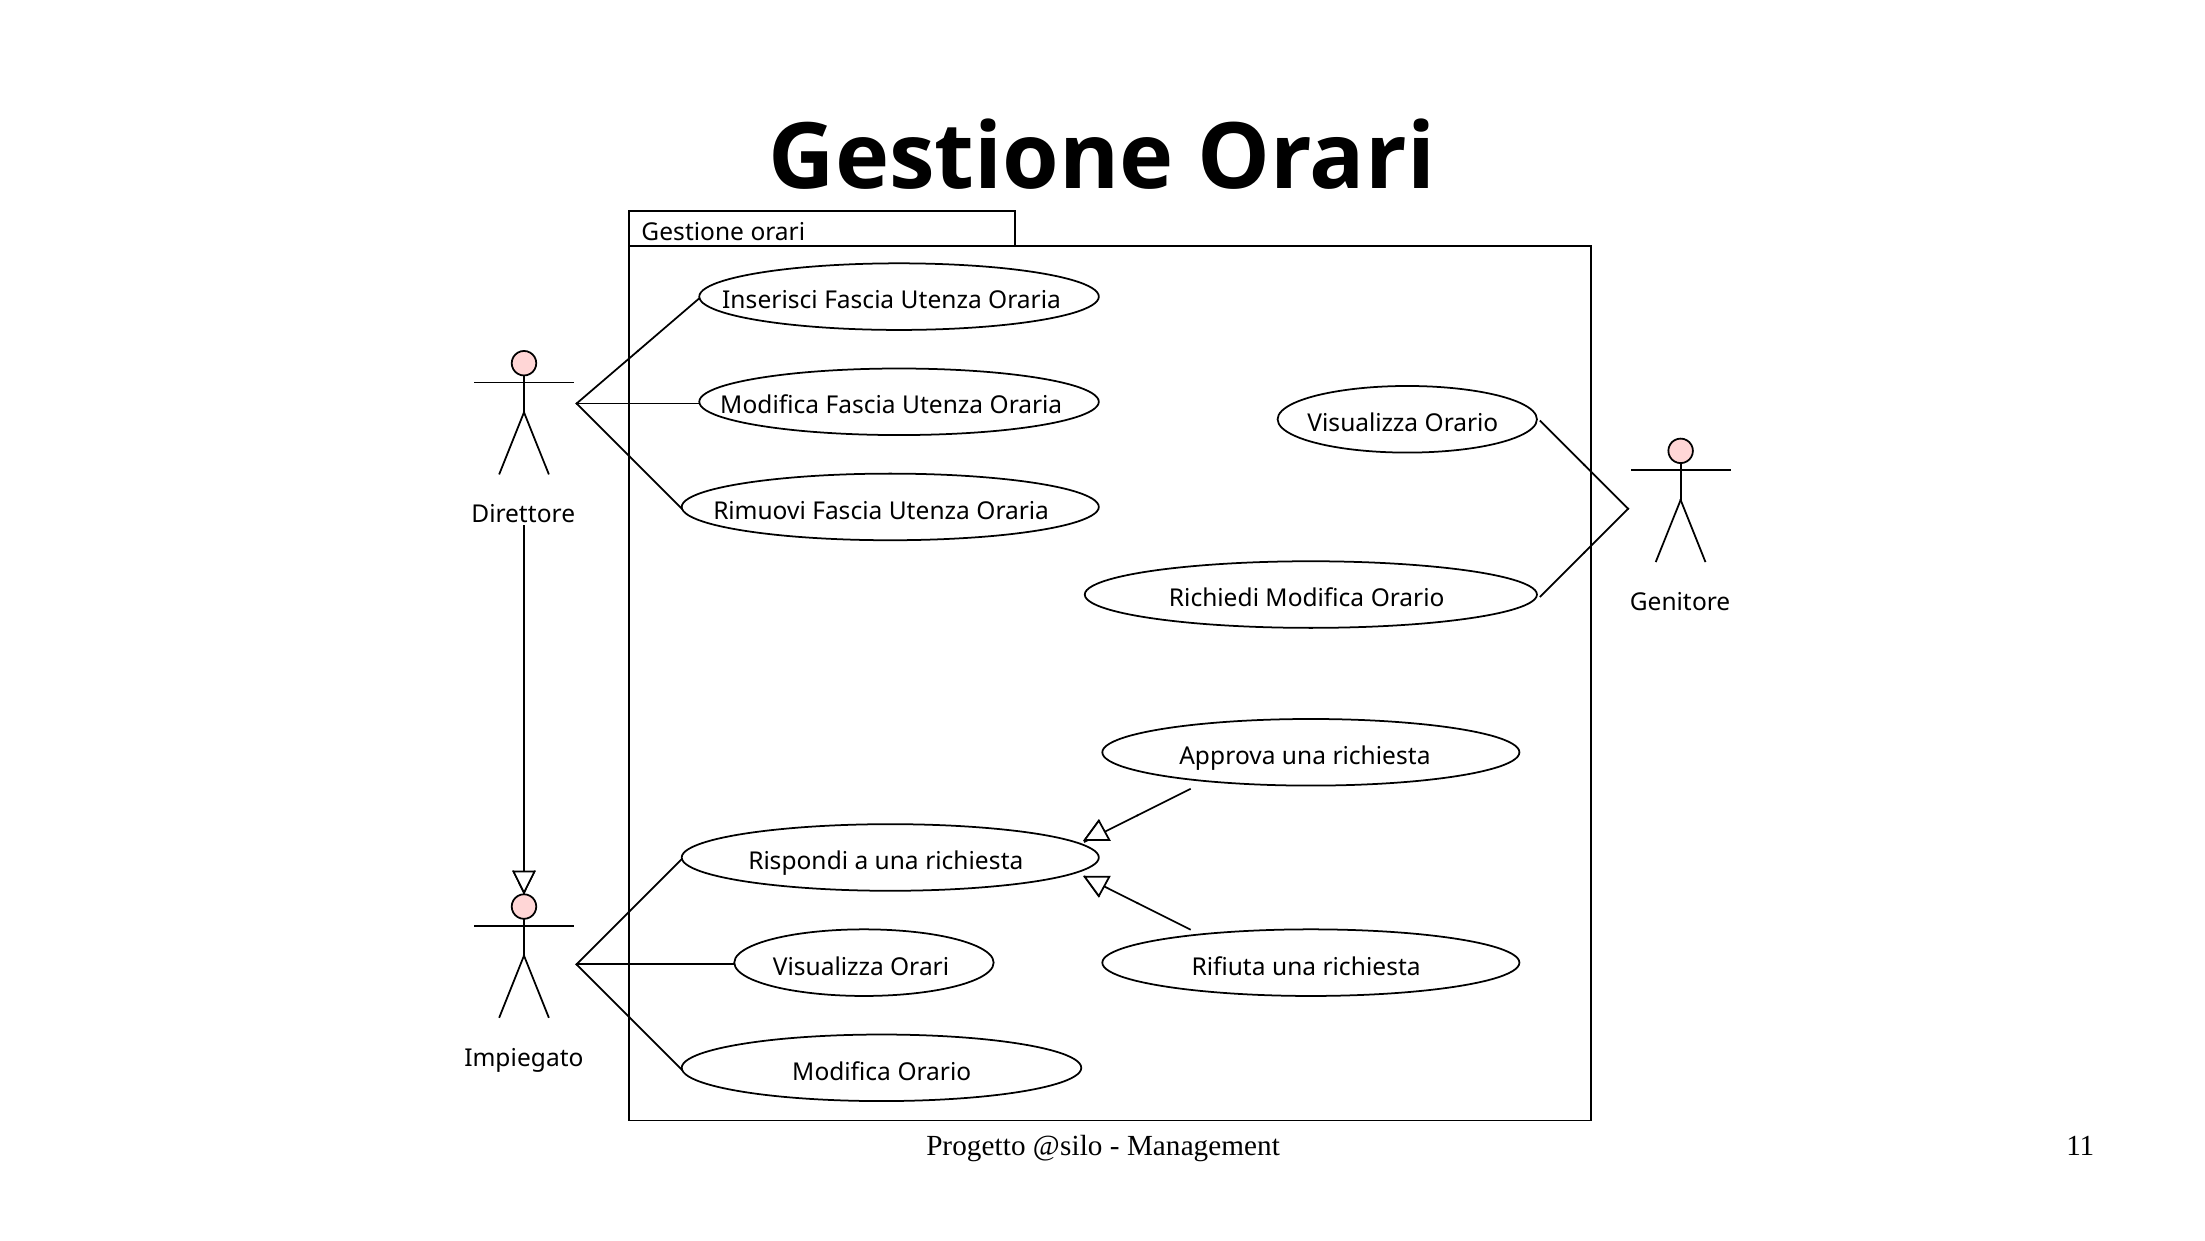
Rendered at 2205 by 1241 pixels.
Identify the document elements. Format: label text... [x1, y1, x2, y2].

title Gestione Orari [110, 49, 2095, 257]
picture [400, 174, 1805, 1159]
